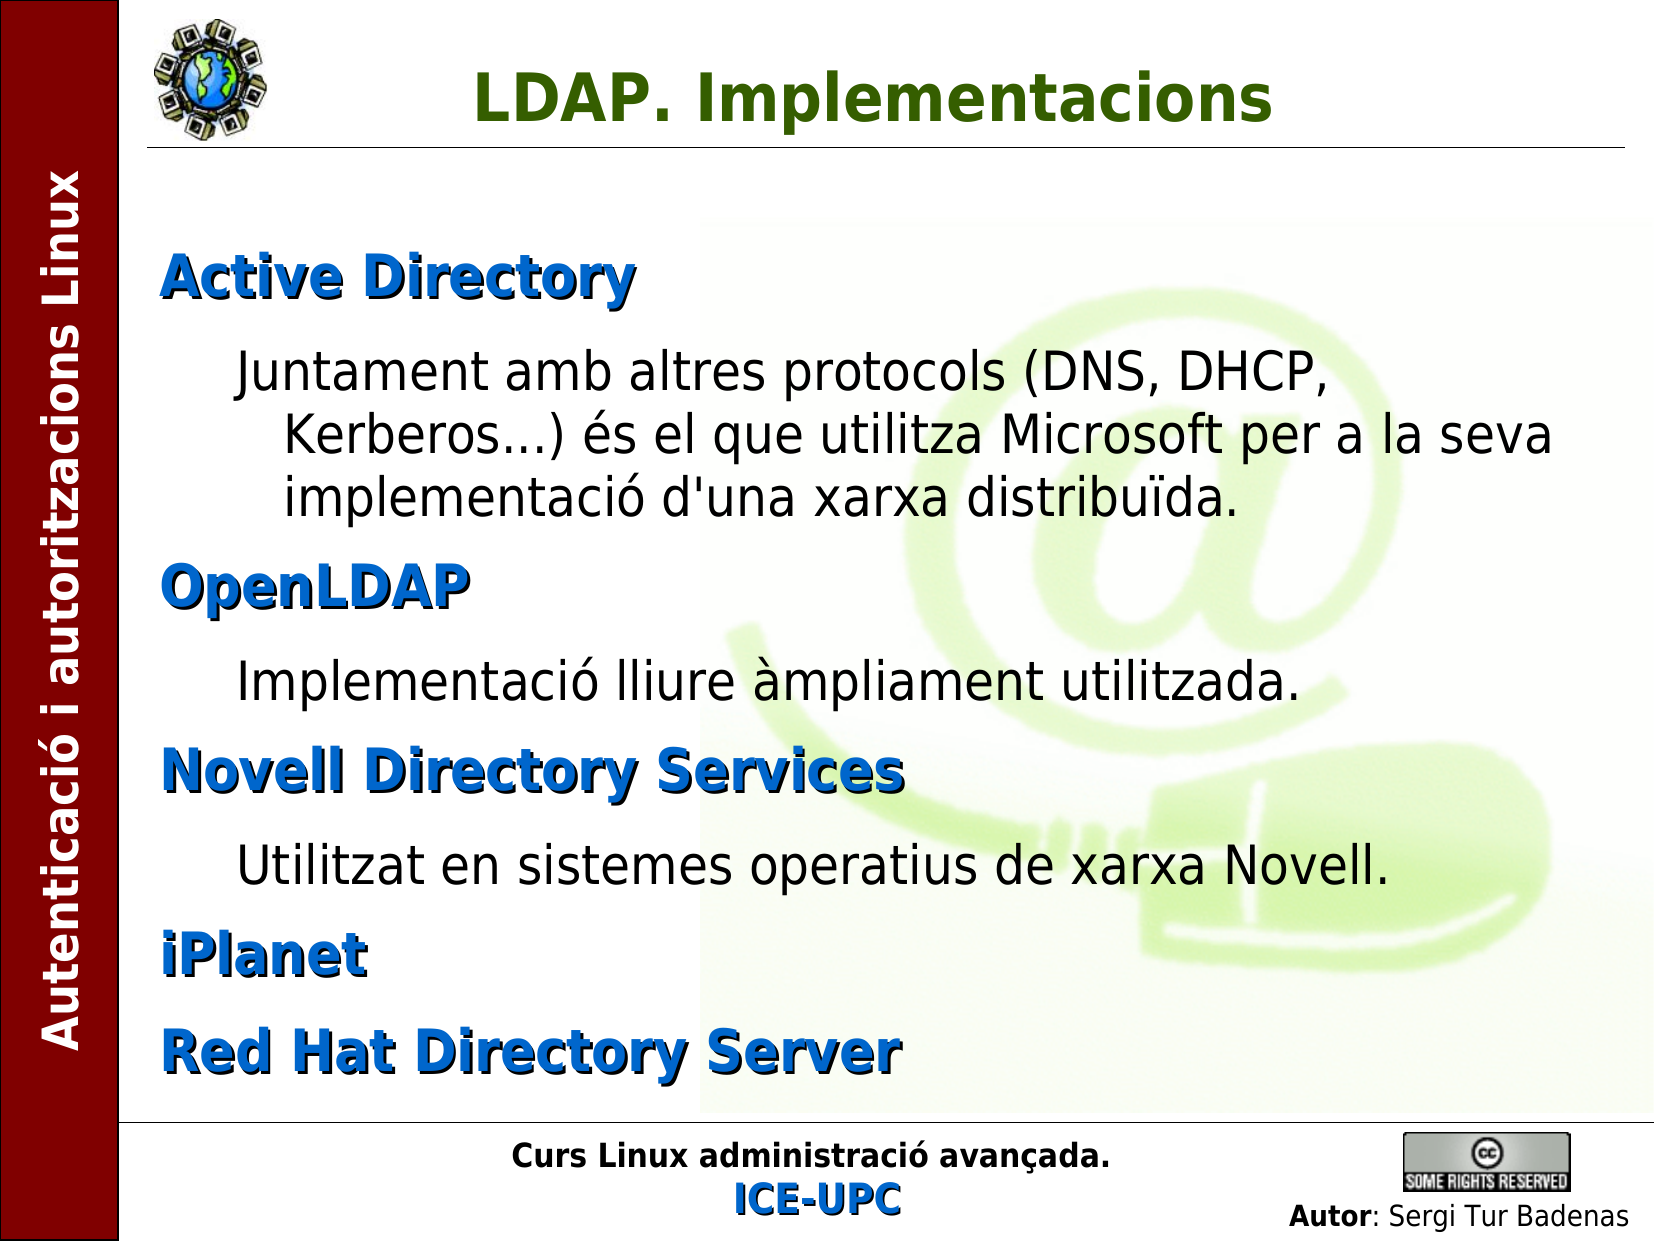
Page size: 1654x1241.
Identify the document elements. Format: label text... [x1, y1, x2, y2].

picture [1403, 1132, 1571, 1192]
picture [700, 217, 1654, 1113]
list Active Directory Juntament amb altres protocols (DNS, DHCP, Kerberos...) és el que utilitza Microsoft per a la seva implementació d'una xarxa distribuïda. OpenLDAP Implementació lliure àmpliament utilitzada. Novell Directory Services Utilitzat en sistemes operatius de xarxa Novell. iPlanet Red Hat Directory Server [141, 242, 1630, 1086]
title LDAP. Implementacions [129, 56, 1619, 141]
picture [154, 19, 268, 56]
